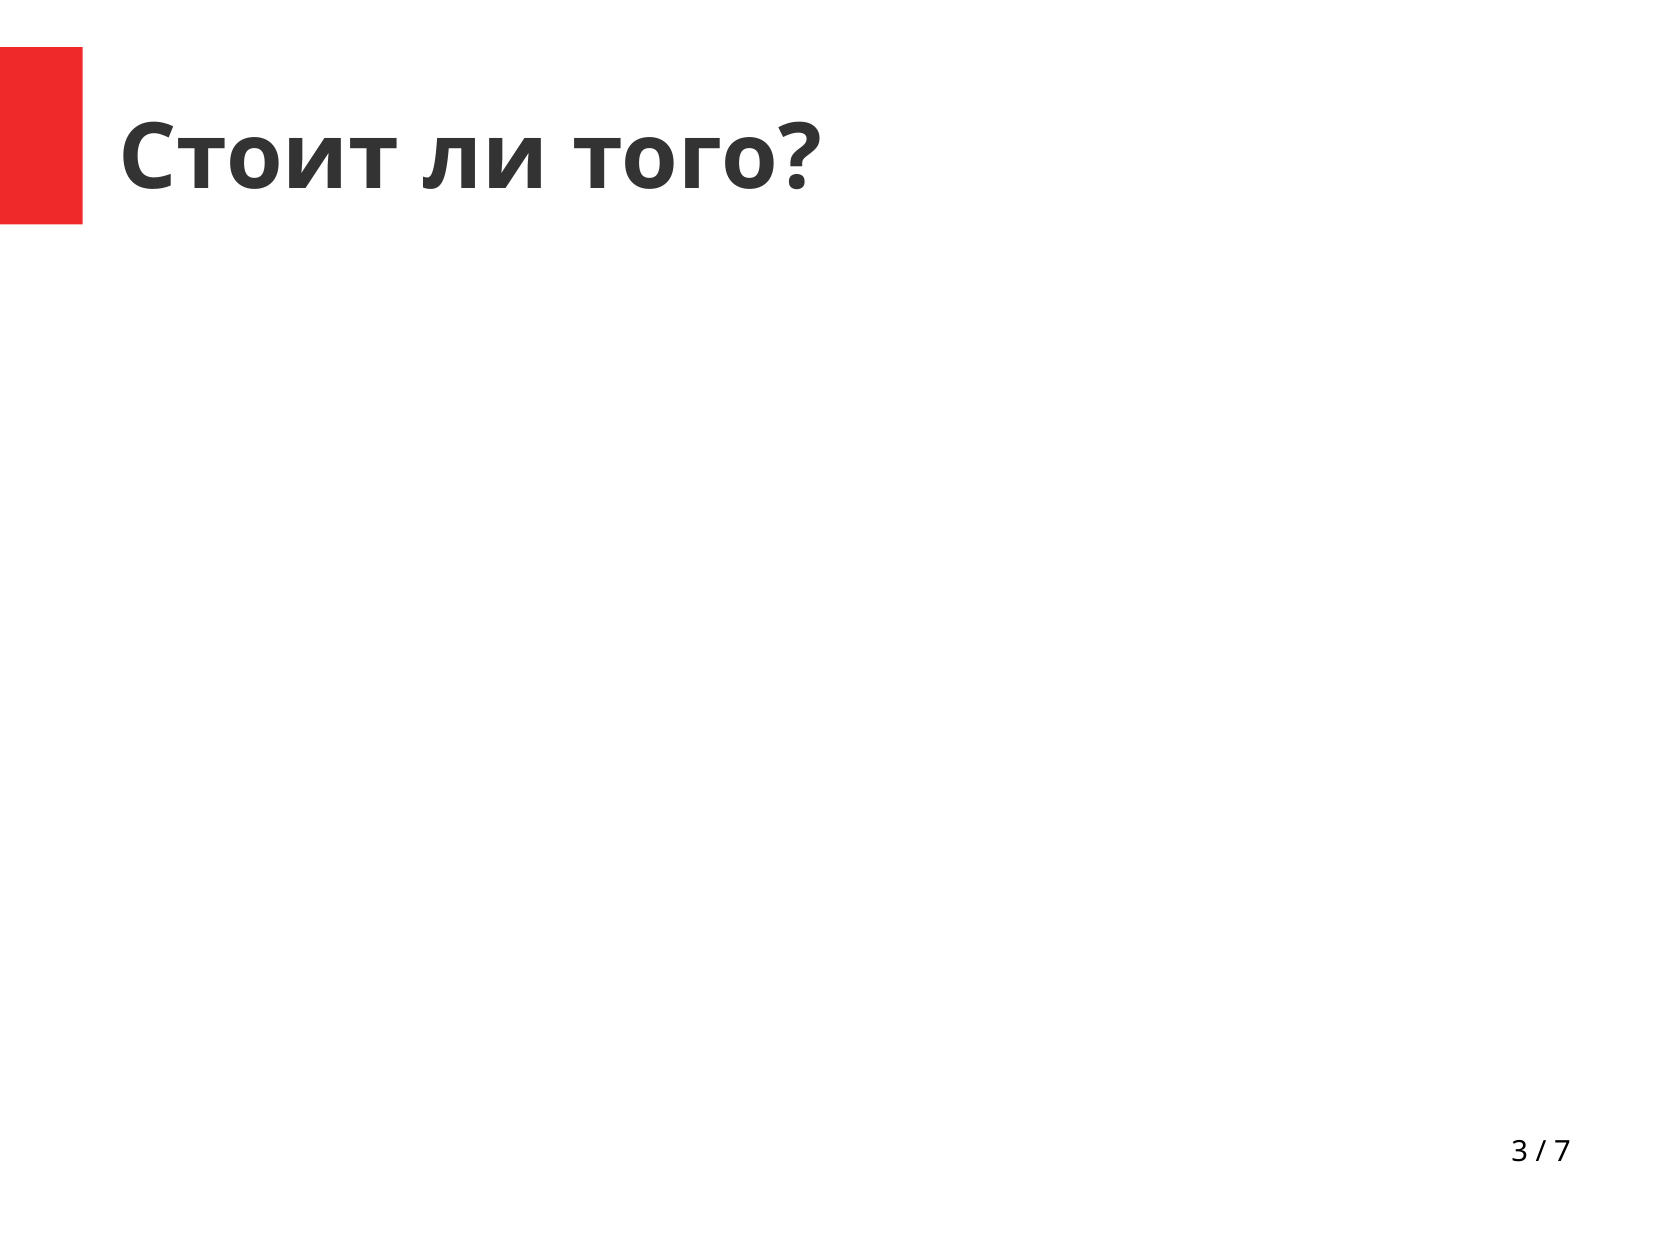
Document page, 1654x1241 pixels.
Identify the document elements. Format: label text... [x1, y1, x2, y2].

title Стоит ли того? [118, 49, 1571, 257]
